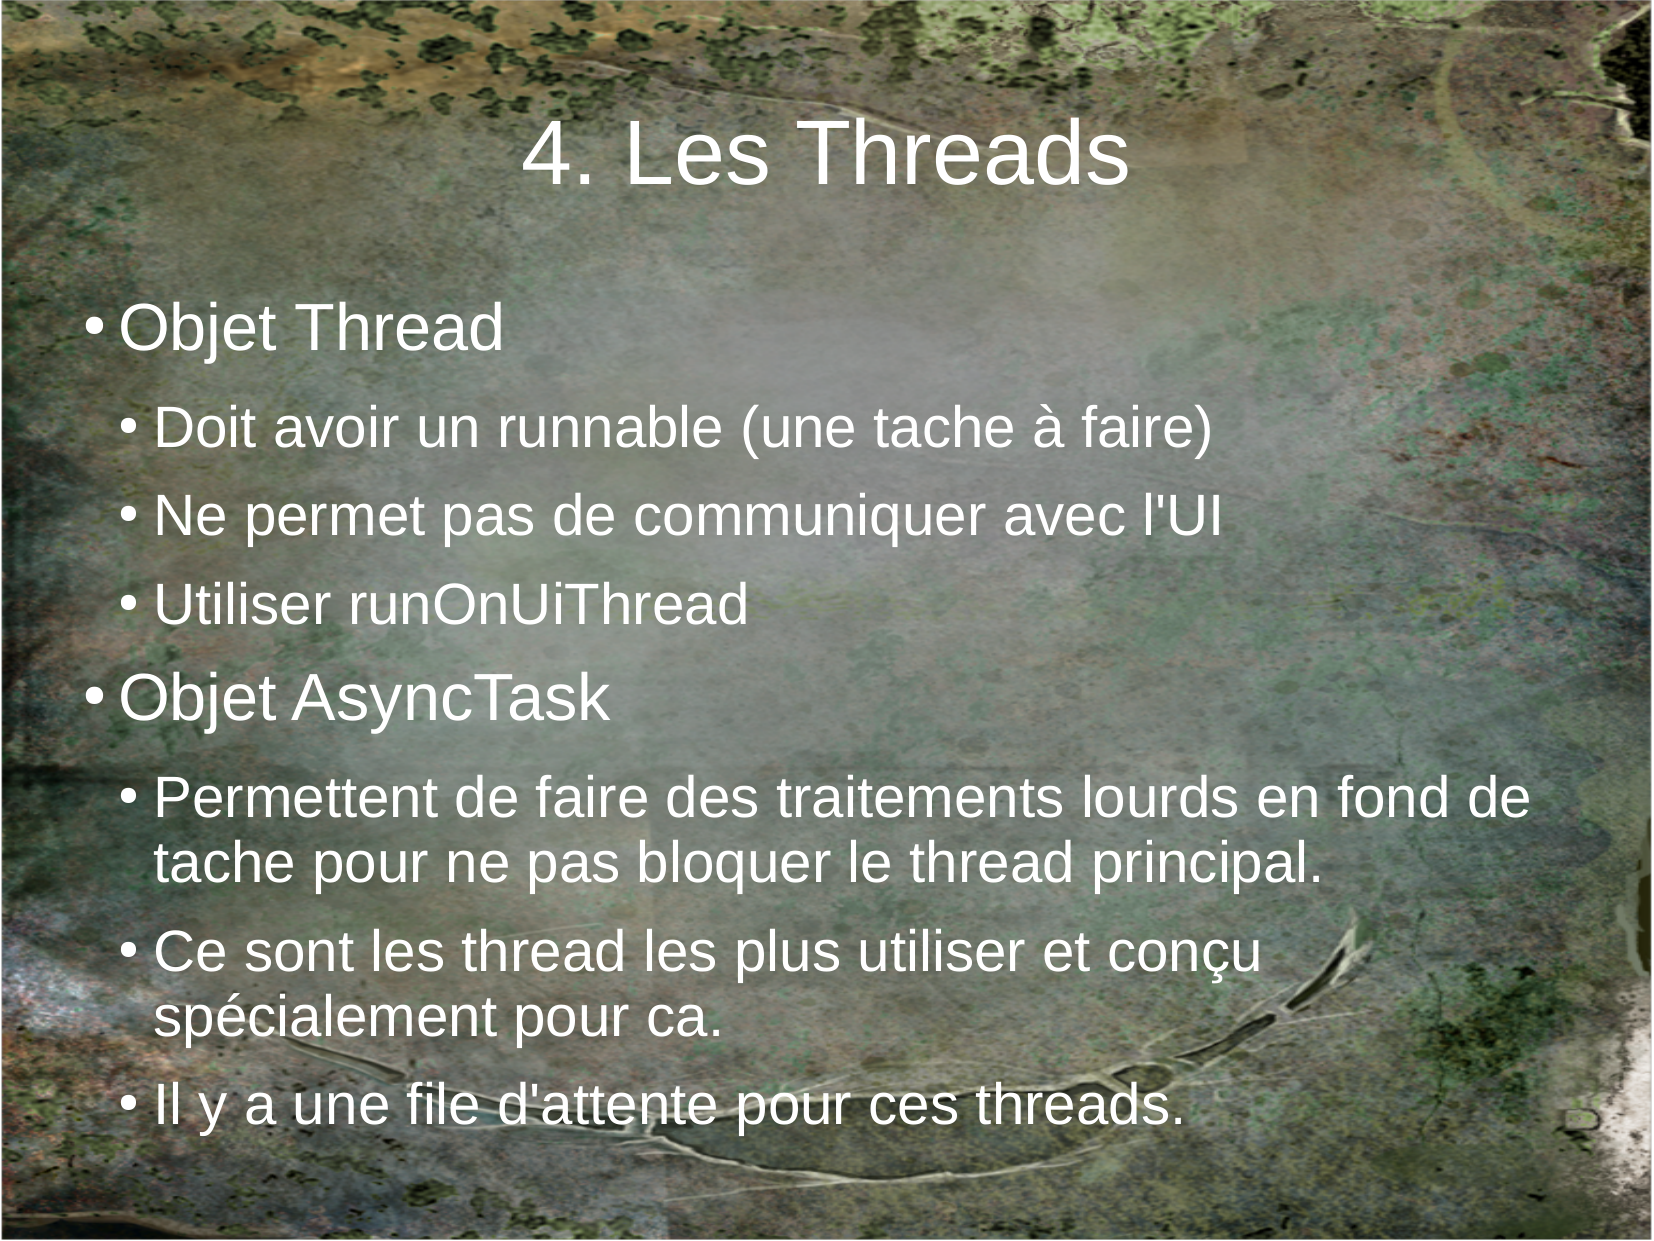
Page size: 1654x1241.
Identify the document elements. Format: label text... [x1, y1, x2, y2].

list Objet Thread Doit avoir un runnable (une tache à faire) Ne permet pas de communiquer avec l'UI Utiliser runOnUiThread Objet AsyncTask Permettent de faire des traitements lourds en fond de tache pour ne pas bloquer le thread principal. Ce sont les thread les plus utiliser et conçu spécialement pour ca. Il y a une file d'attente pour ces threads. [82, 290, 1571, 1010]
picture [0, 0, 1654, 1241]
title 4. Les Threads [82, 49, 1571, 257]
